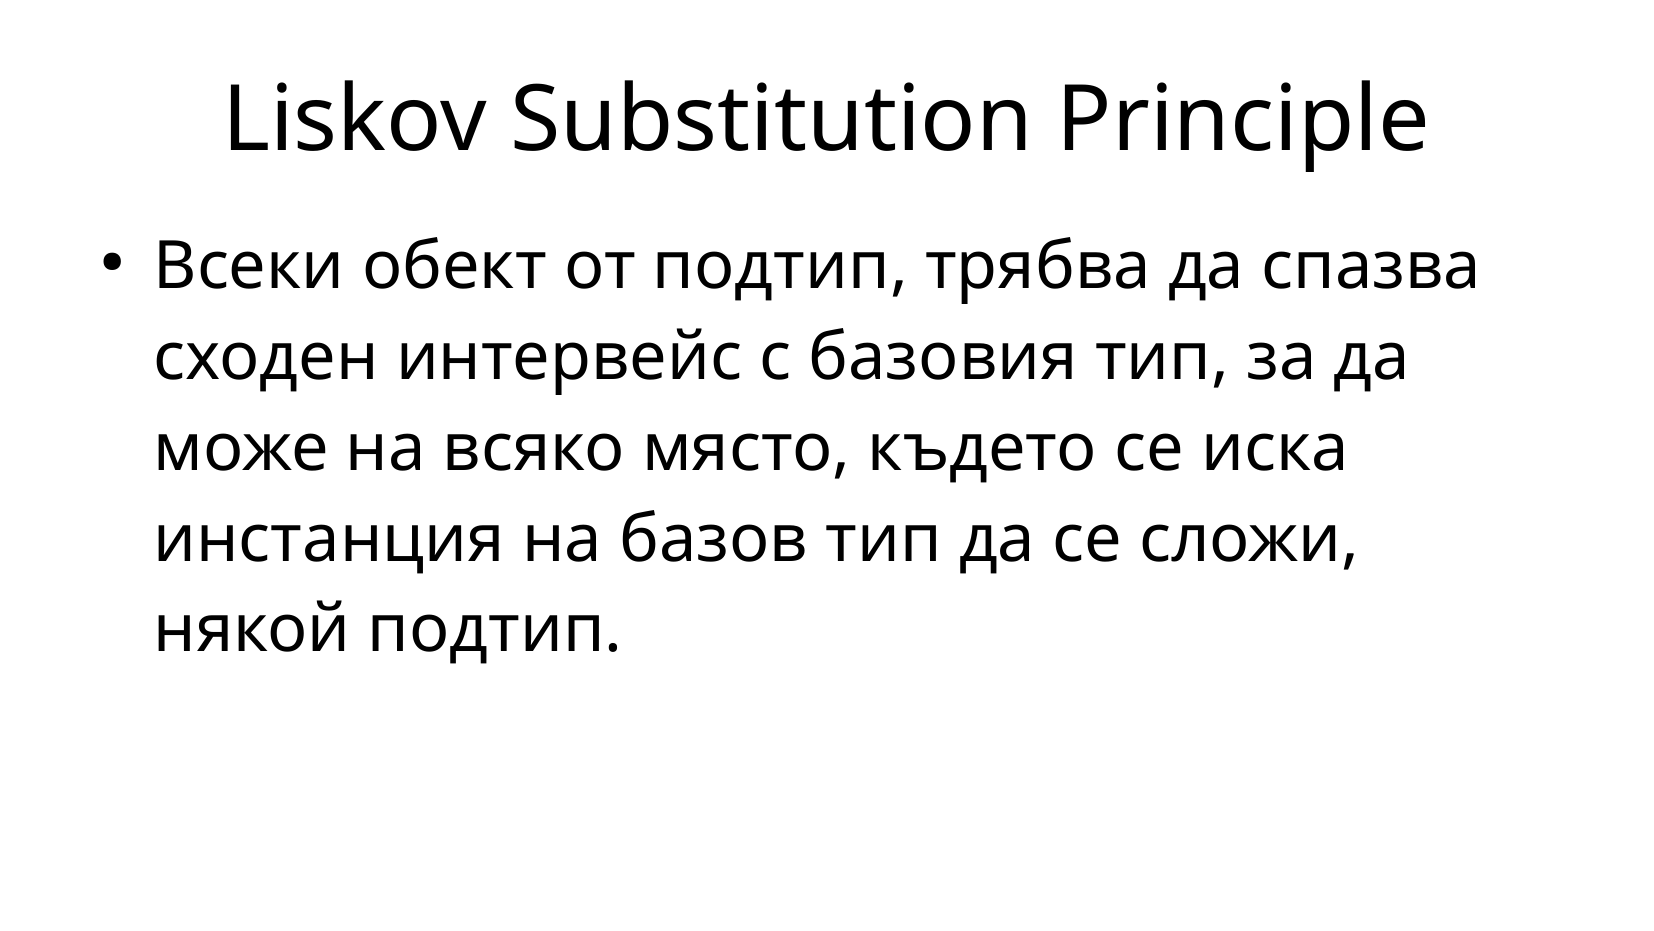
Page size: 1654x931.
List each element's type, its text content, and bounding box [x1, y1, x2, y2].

title Liskov Substitution Principle [82, 37, 1571, 193]
list Всеки обект от подтип, трябва да спазва сходен интервейс с базовия тип, за да може на всяко място, където се иска инстанция на базов тип да се сложи, някой подтип. [82, 217, 1571, 758]
